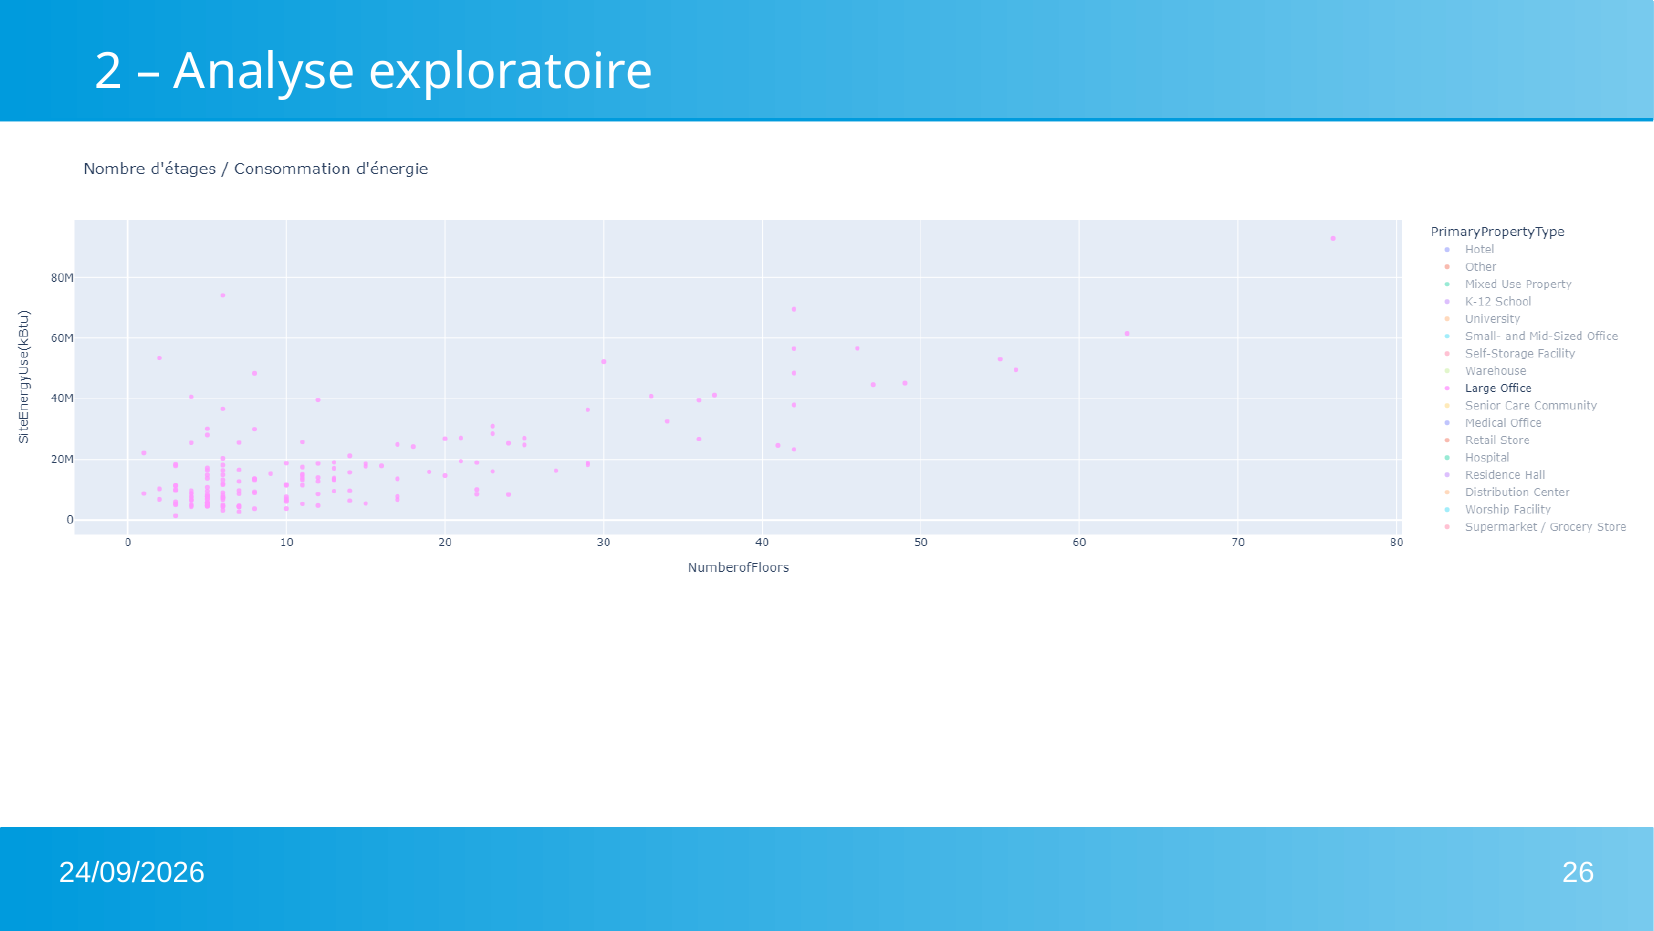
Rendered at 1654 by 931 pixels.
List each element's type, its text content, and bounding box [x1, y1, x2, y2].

picture [1, 128, 1642, 607]
title 2 – Analyse exploratoire [59, 29, 1595, 108]
